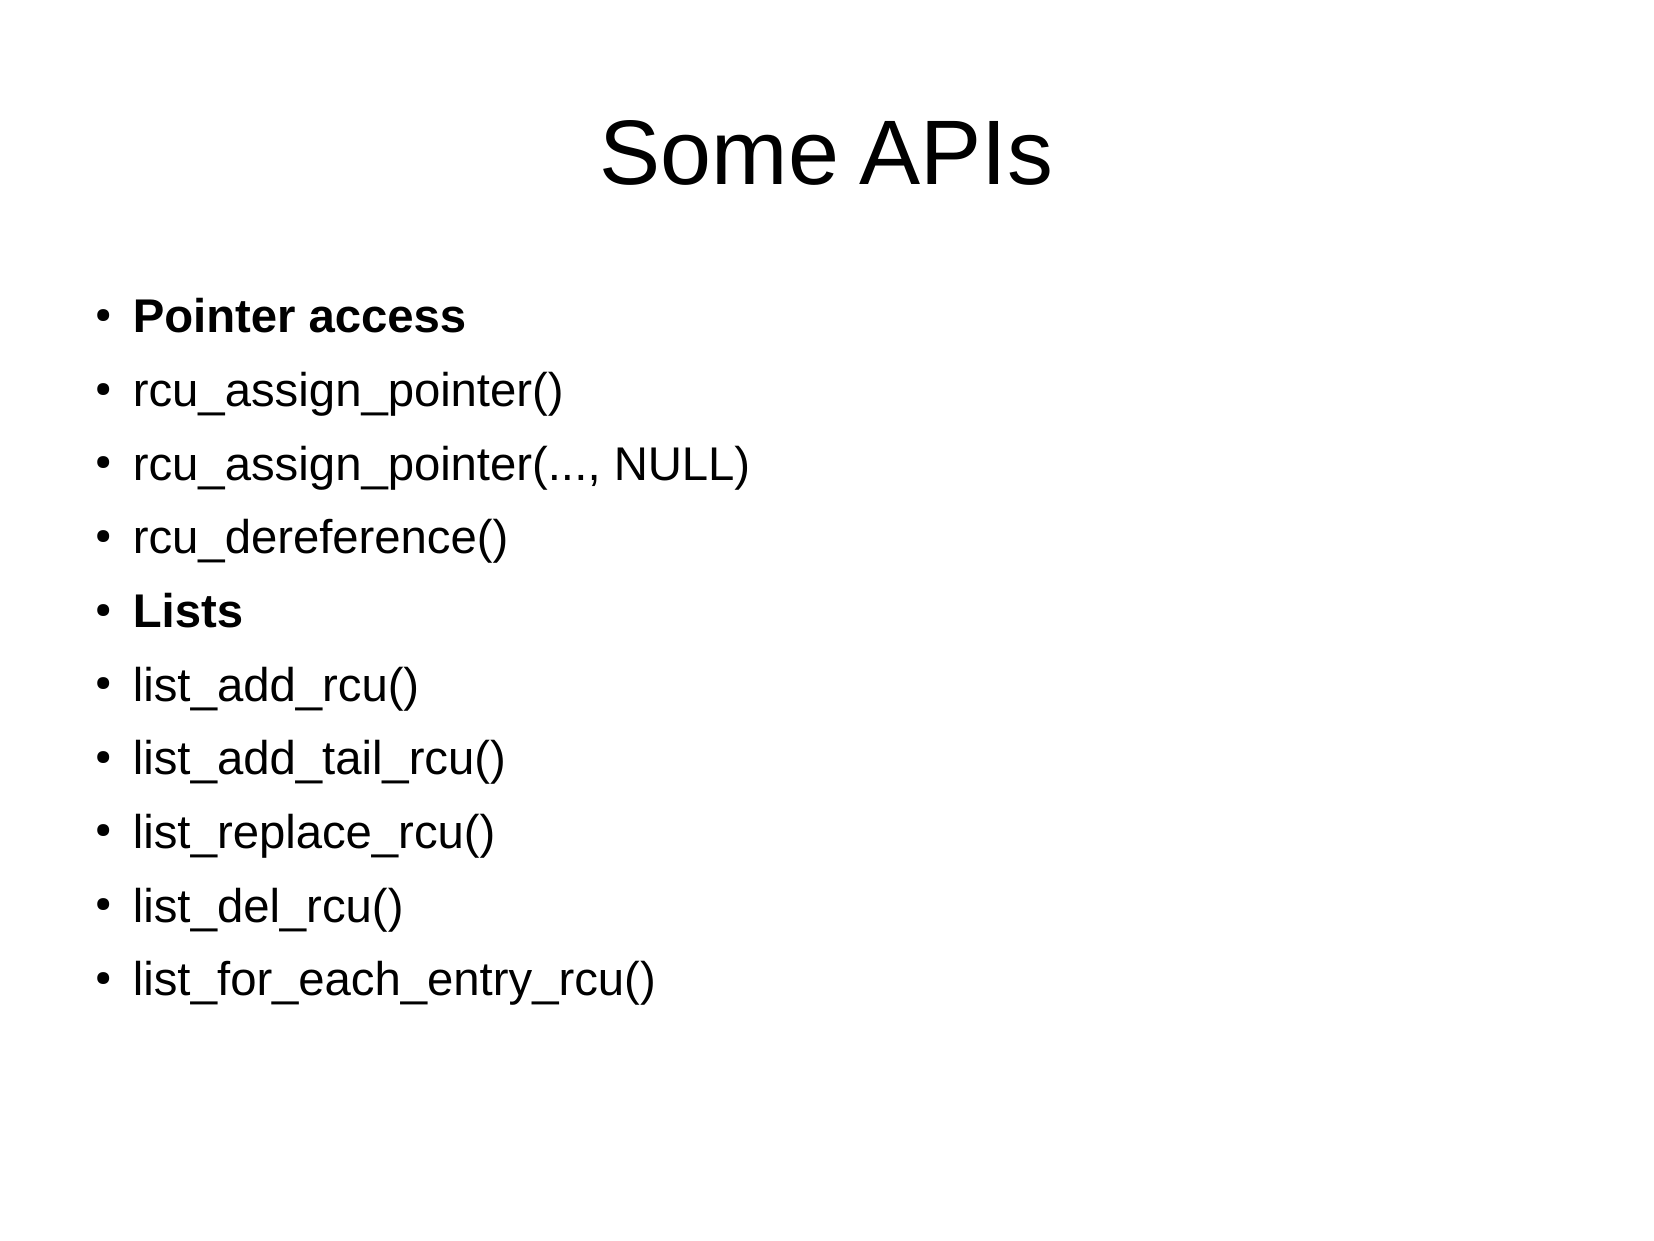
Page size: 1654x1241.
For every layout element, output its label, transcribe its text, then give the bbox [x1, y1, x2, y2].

list Pointer access rcu_assign_pointer() rcu_assign_pointer(..., NULL) rcu_dereference() Lists list_add_rcu() list_add_tail_rcu() list_replace_rcu() list_del_rcu() list_for_each_entry_rcu() [82, 290, 1571, 1010]
title Some APIs [82, 49, 1571, 257]
